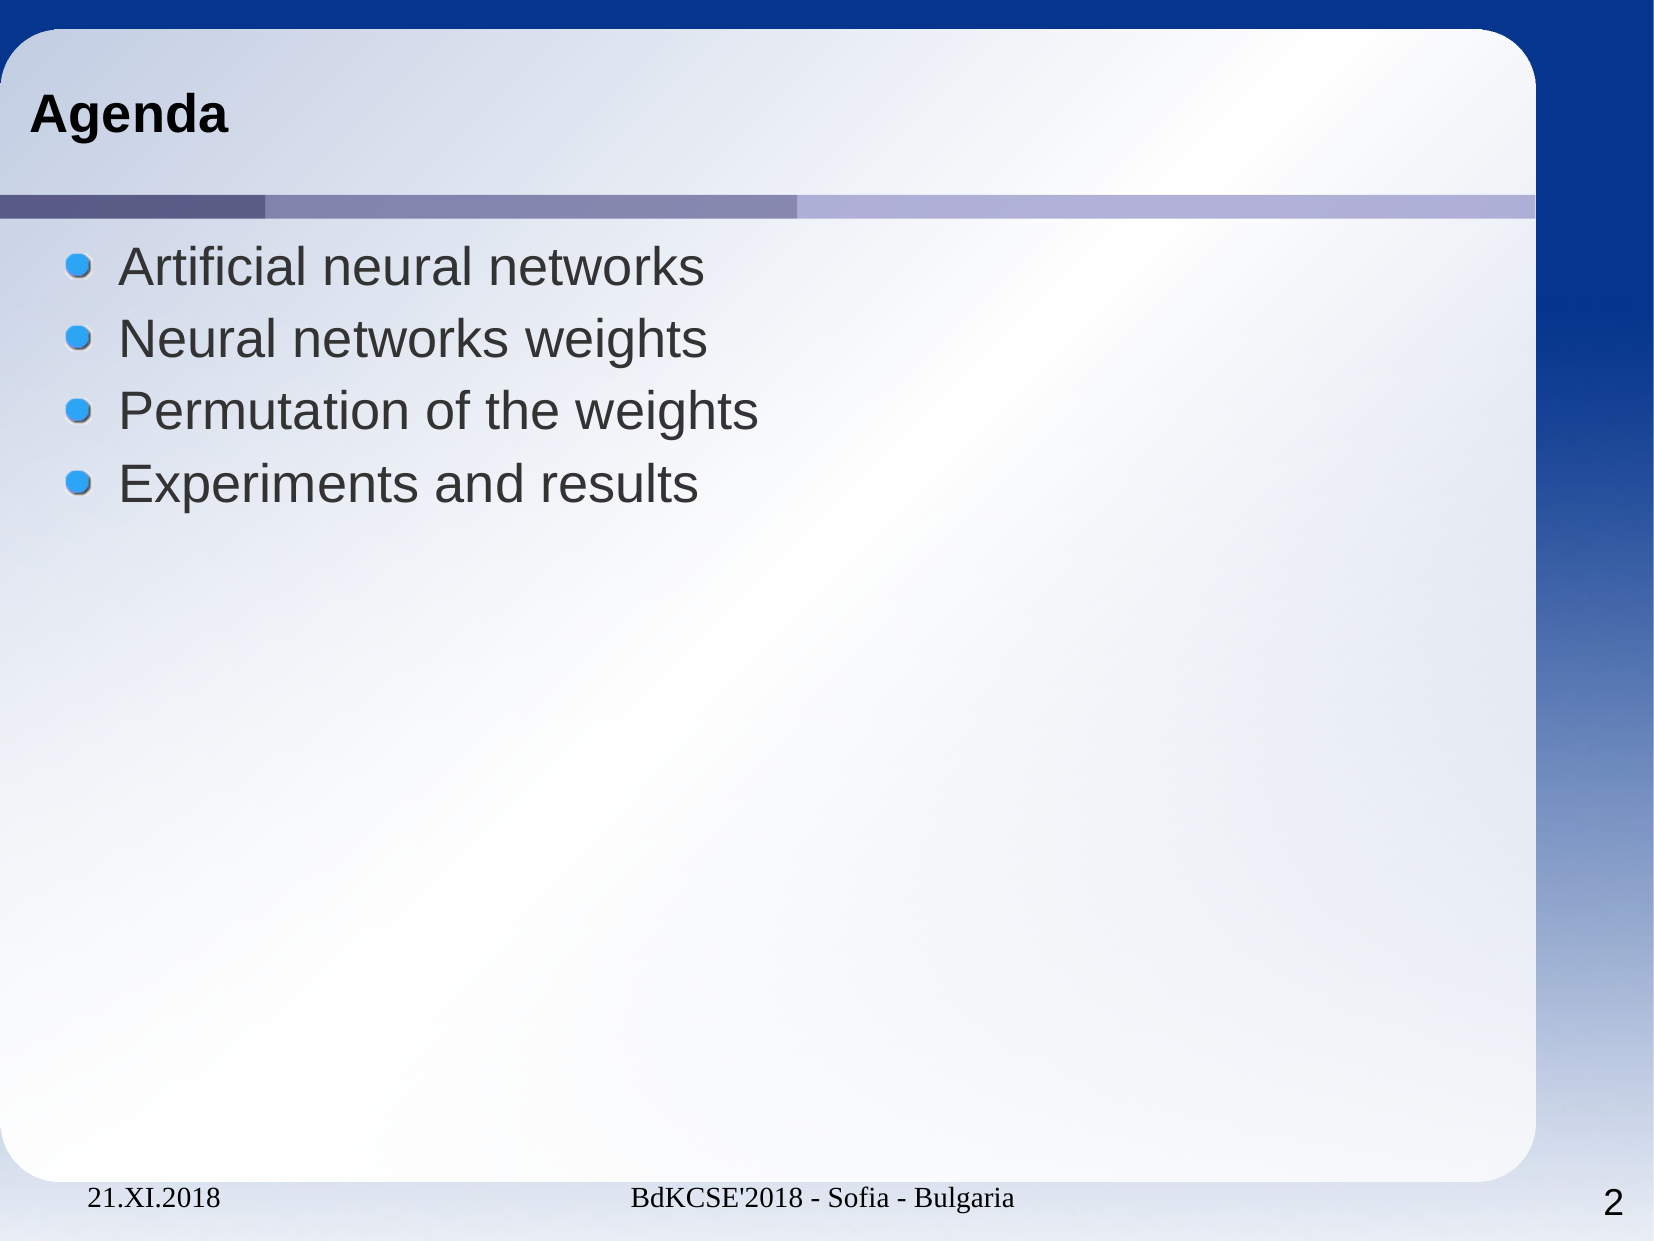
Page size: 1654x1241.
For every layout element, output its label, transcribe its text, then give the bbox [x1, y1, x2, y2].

picture [0, 0, 1654, 1241]
title Agenda [29, 49, 1506, 178]
list Artificial neural networks Neural networks weights Permutation of the weights Experiments and results [29, 236, 1506, 1152]
